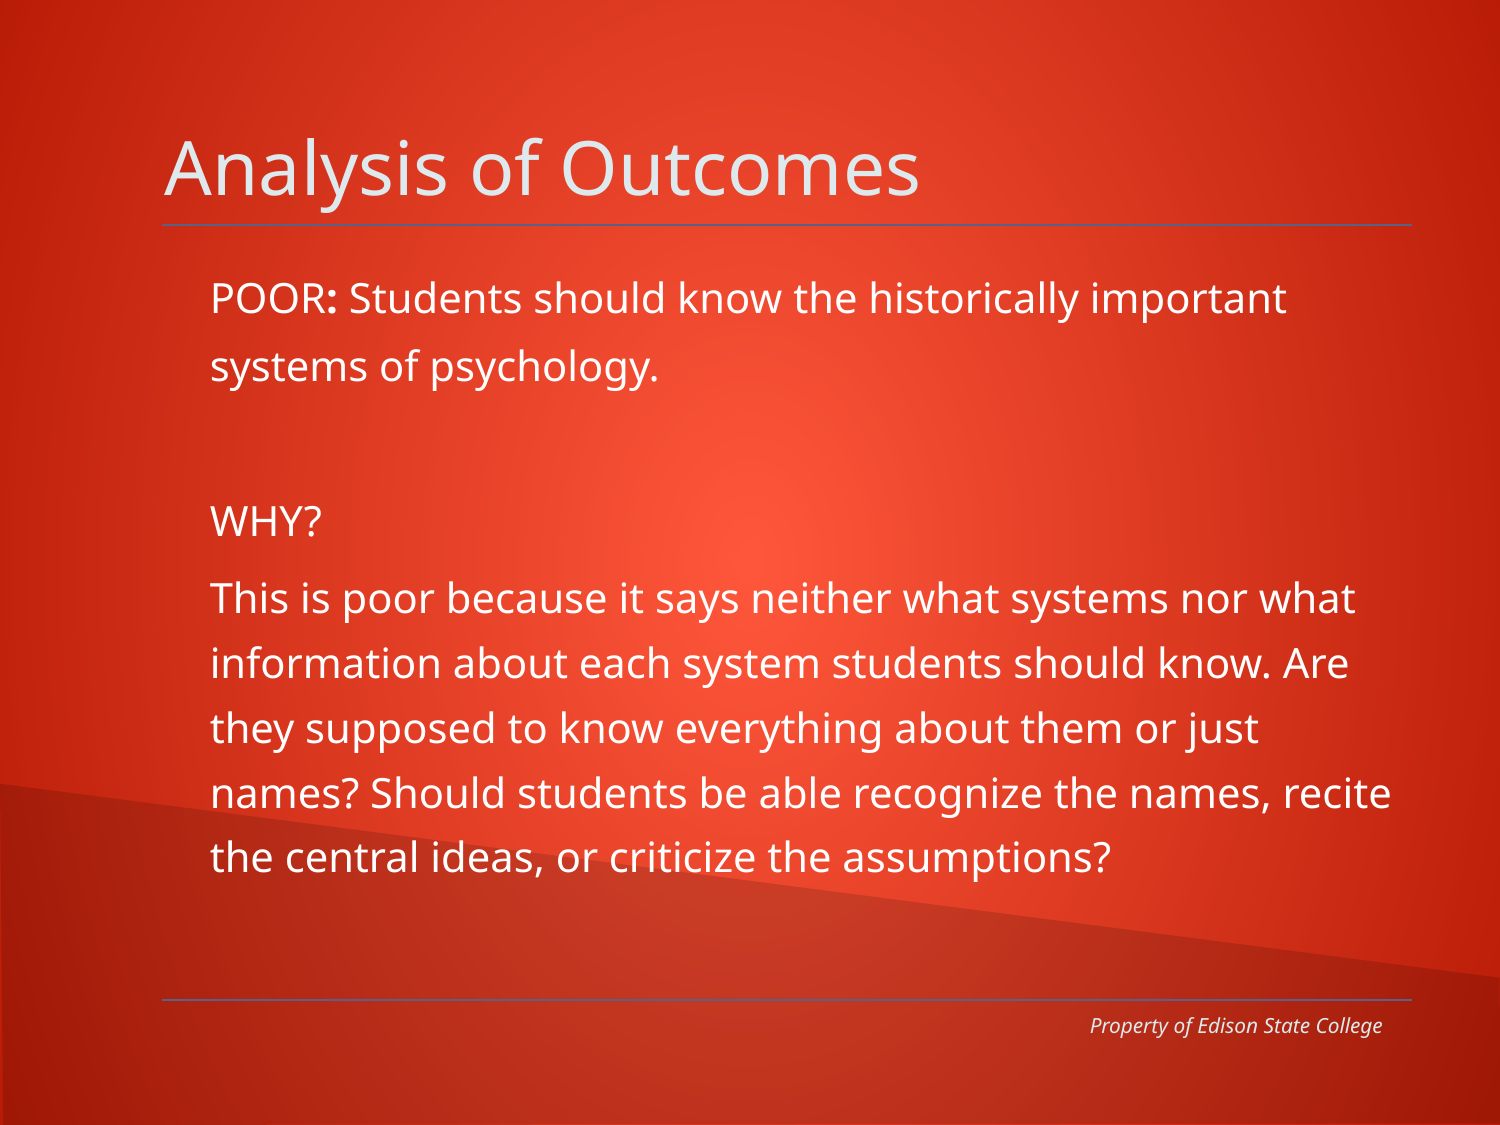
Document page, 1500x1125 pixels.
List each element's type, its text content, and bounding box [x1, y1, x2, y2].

title Analysis of Outcomes [150, 45, 1425, 233]
footer Property of Edison State College [1074, 987, 1463, 1063]
list POOR: Students should know the historically important systems of psychology. WHY? This is poor because it says neither what systems nor what information about each system students should know. Are they supposed to know everything about them or just names? Should students be able recognize the names, recite the central ideas, or criticize the assumptions? [150, 237, 1425, 988]
